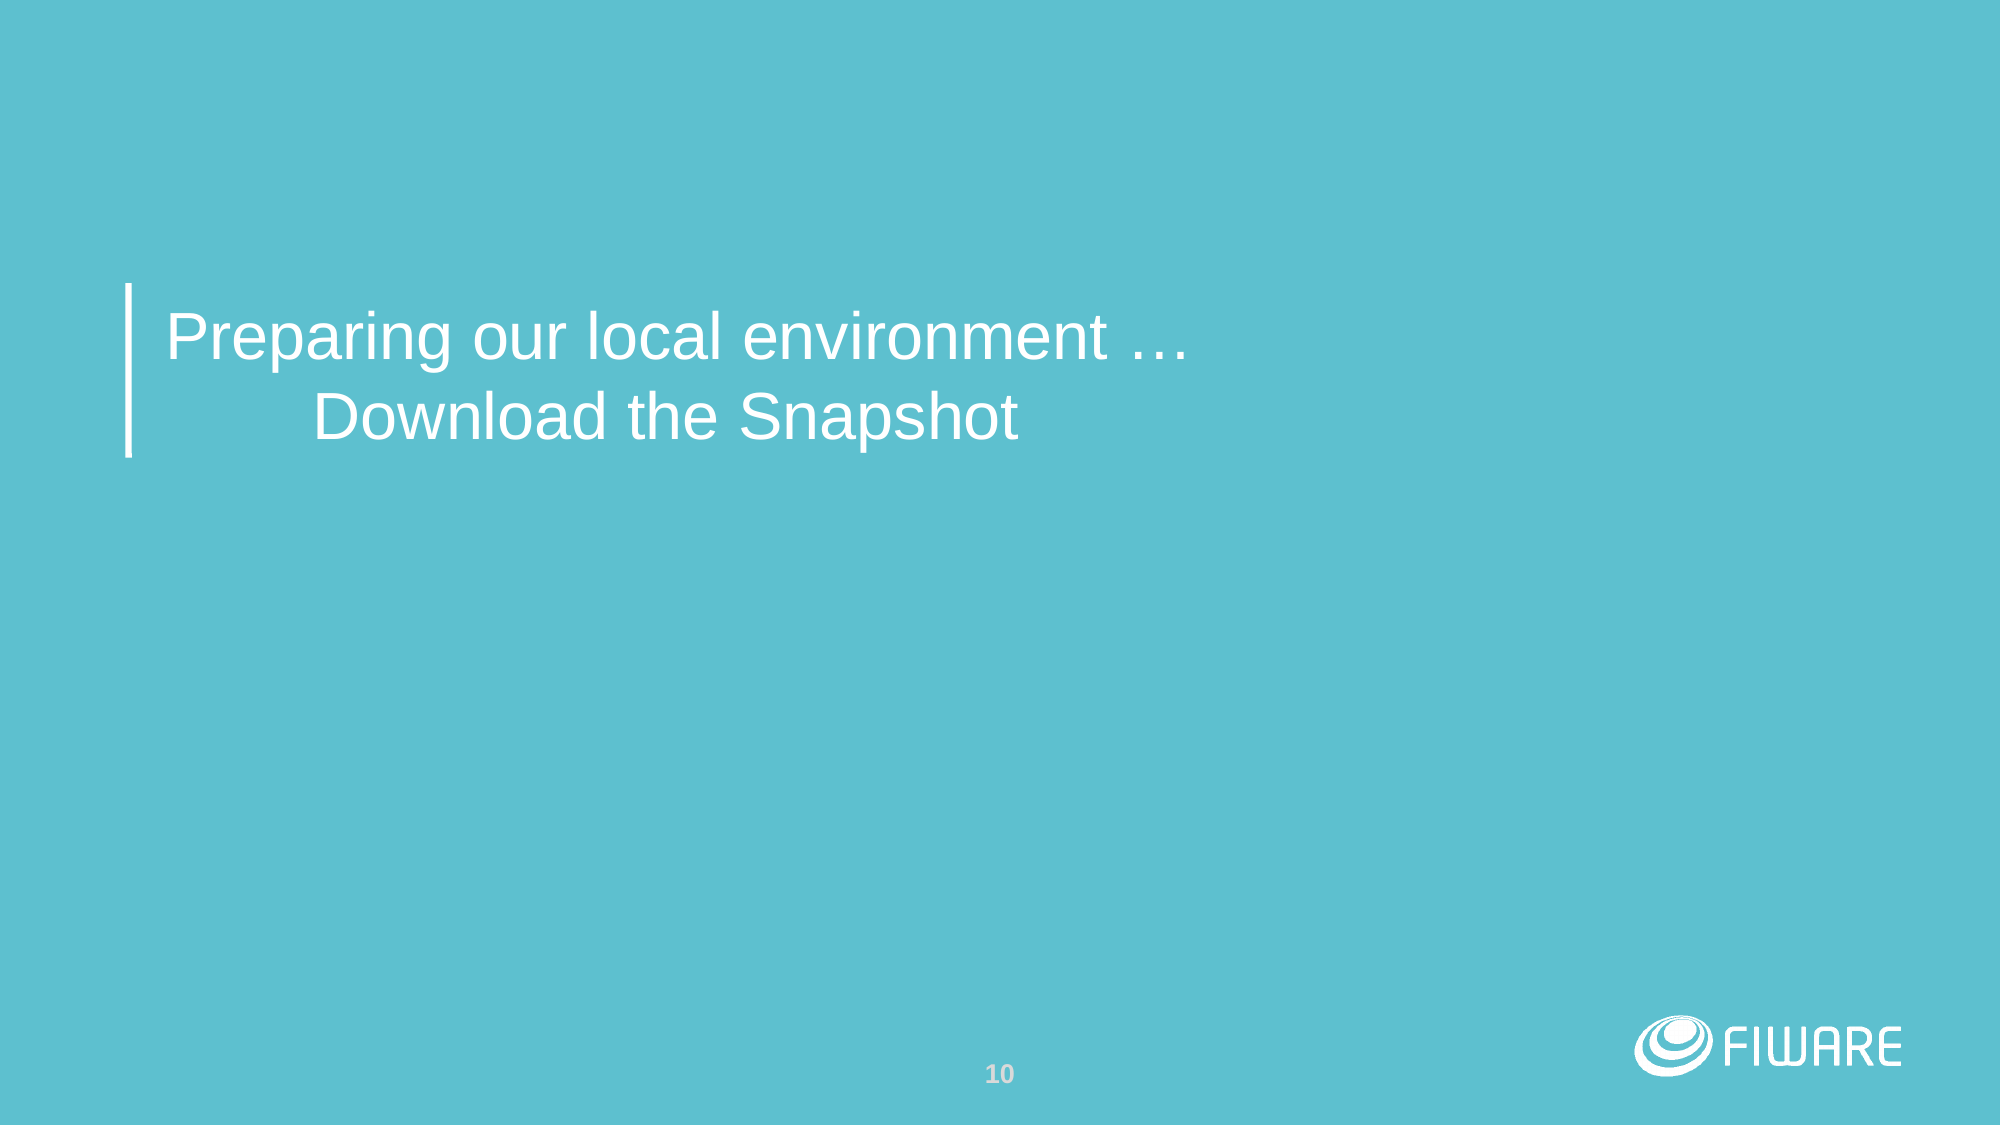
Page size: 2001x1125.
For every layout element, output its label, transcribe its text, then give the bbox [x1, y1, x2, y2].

title Preparing our local environment … Download the Snapshot [150, 277, 1850, 453]
picture [1620, 996, 1919, 1090]
slide_number <número> [887, 1042, 1113, 1103]
